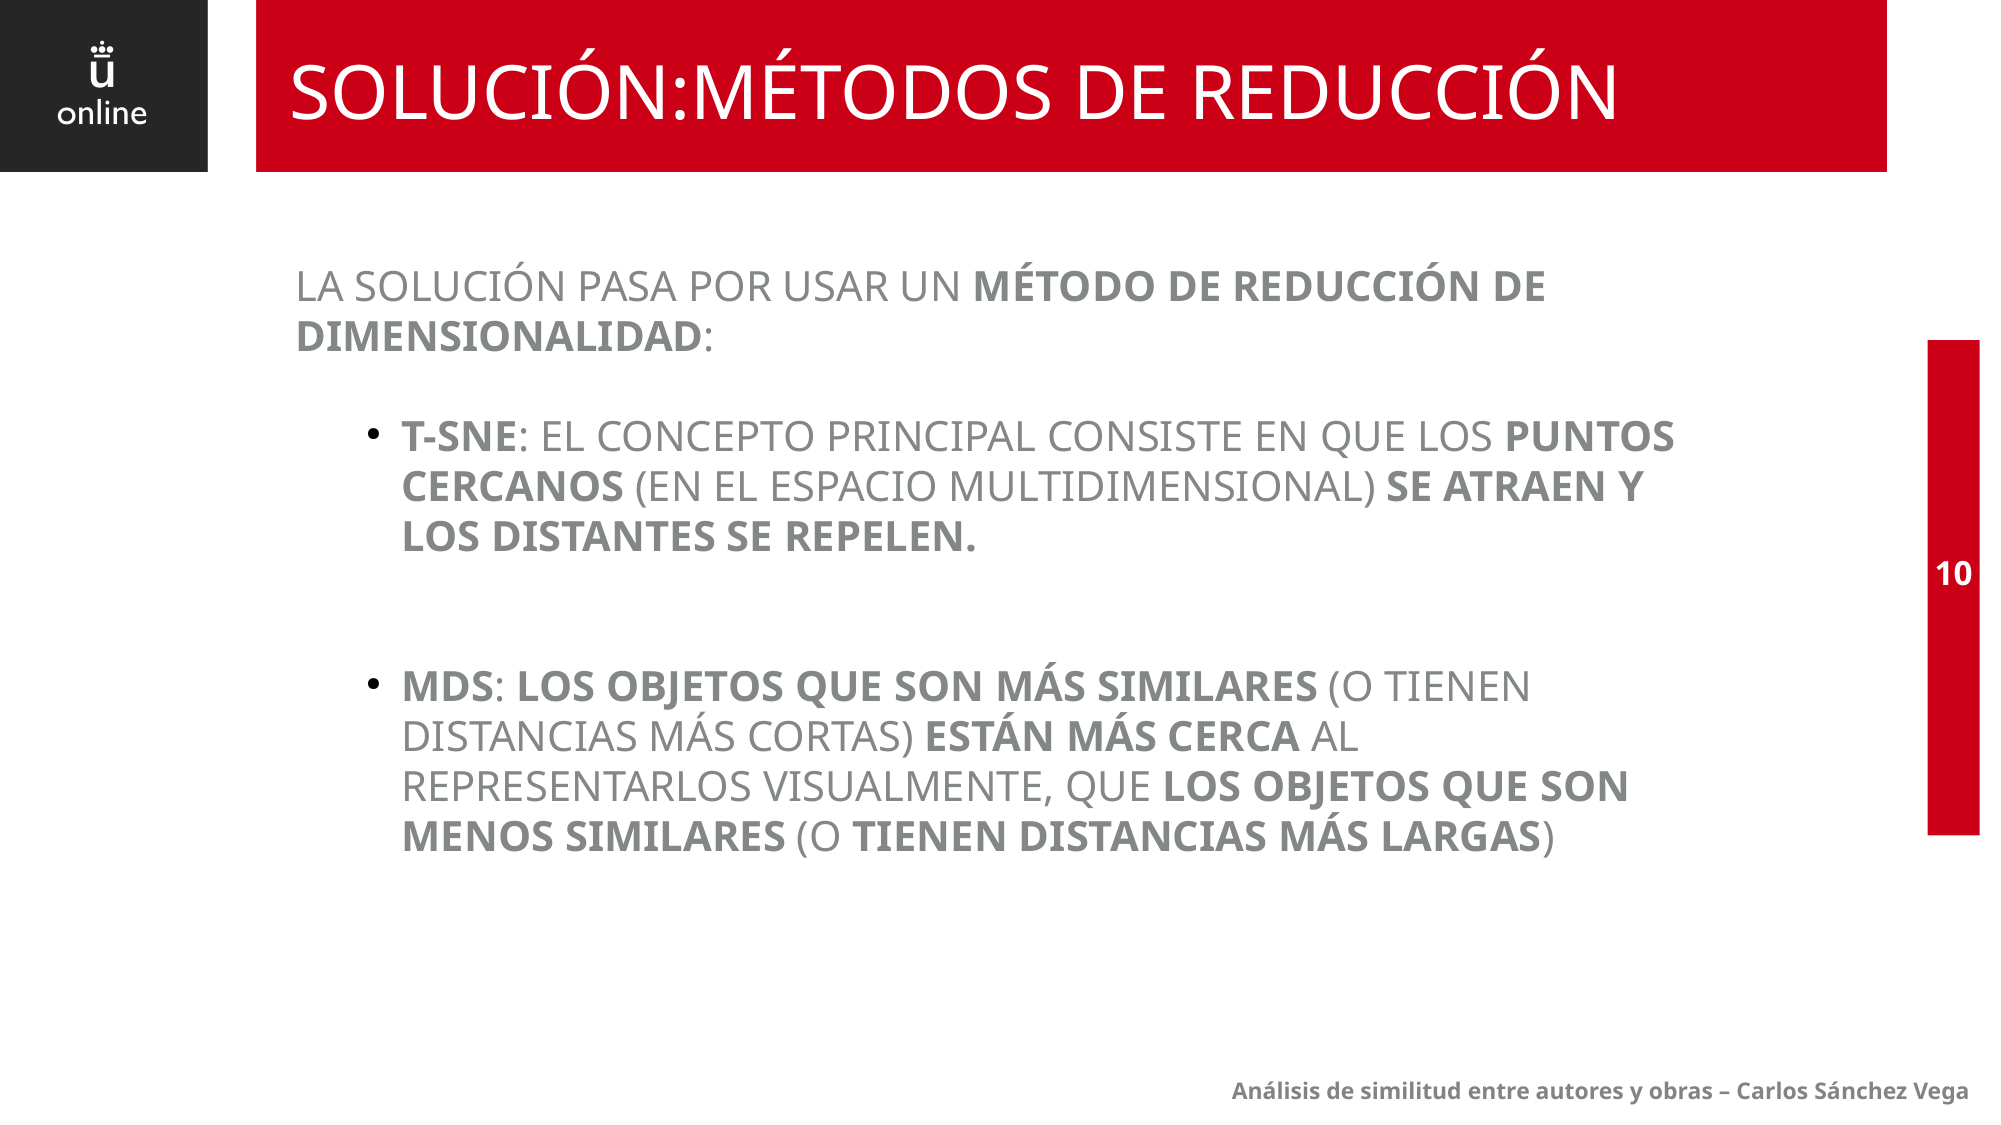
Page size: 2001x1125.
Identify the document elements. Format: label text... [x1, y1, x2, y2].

slide_number <número> [1898, 544, 2000, 605]
picture [40, 26, 164, 150]
title SOLUCIÓN:MÉTODOS DE REDUCCIÓN [274, 9, 1829, 142]
text_box LA SOLUCIÓN PASA POR USAR UN MÉTODO DE REDUCCIÓN DE DIMENSIONALIDAD: T-SNE: El concepto principal consiste en que los puntos cercanos (en el espacio multidimensional) se atraen y los distantes se repelen. MDS: LOS objetos que son más similares (o tienen distancias más cortas) están más cerca al representarlos visualmente, que los objetos que son menos similares (o tienen distancias más largas) [259, 259, 1718, 438]
footer Análisis de similitud entre autores y obras – Carlos Sánchez Vega [671, 1060, 1986, 1121]
